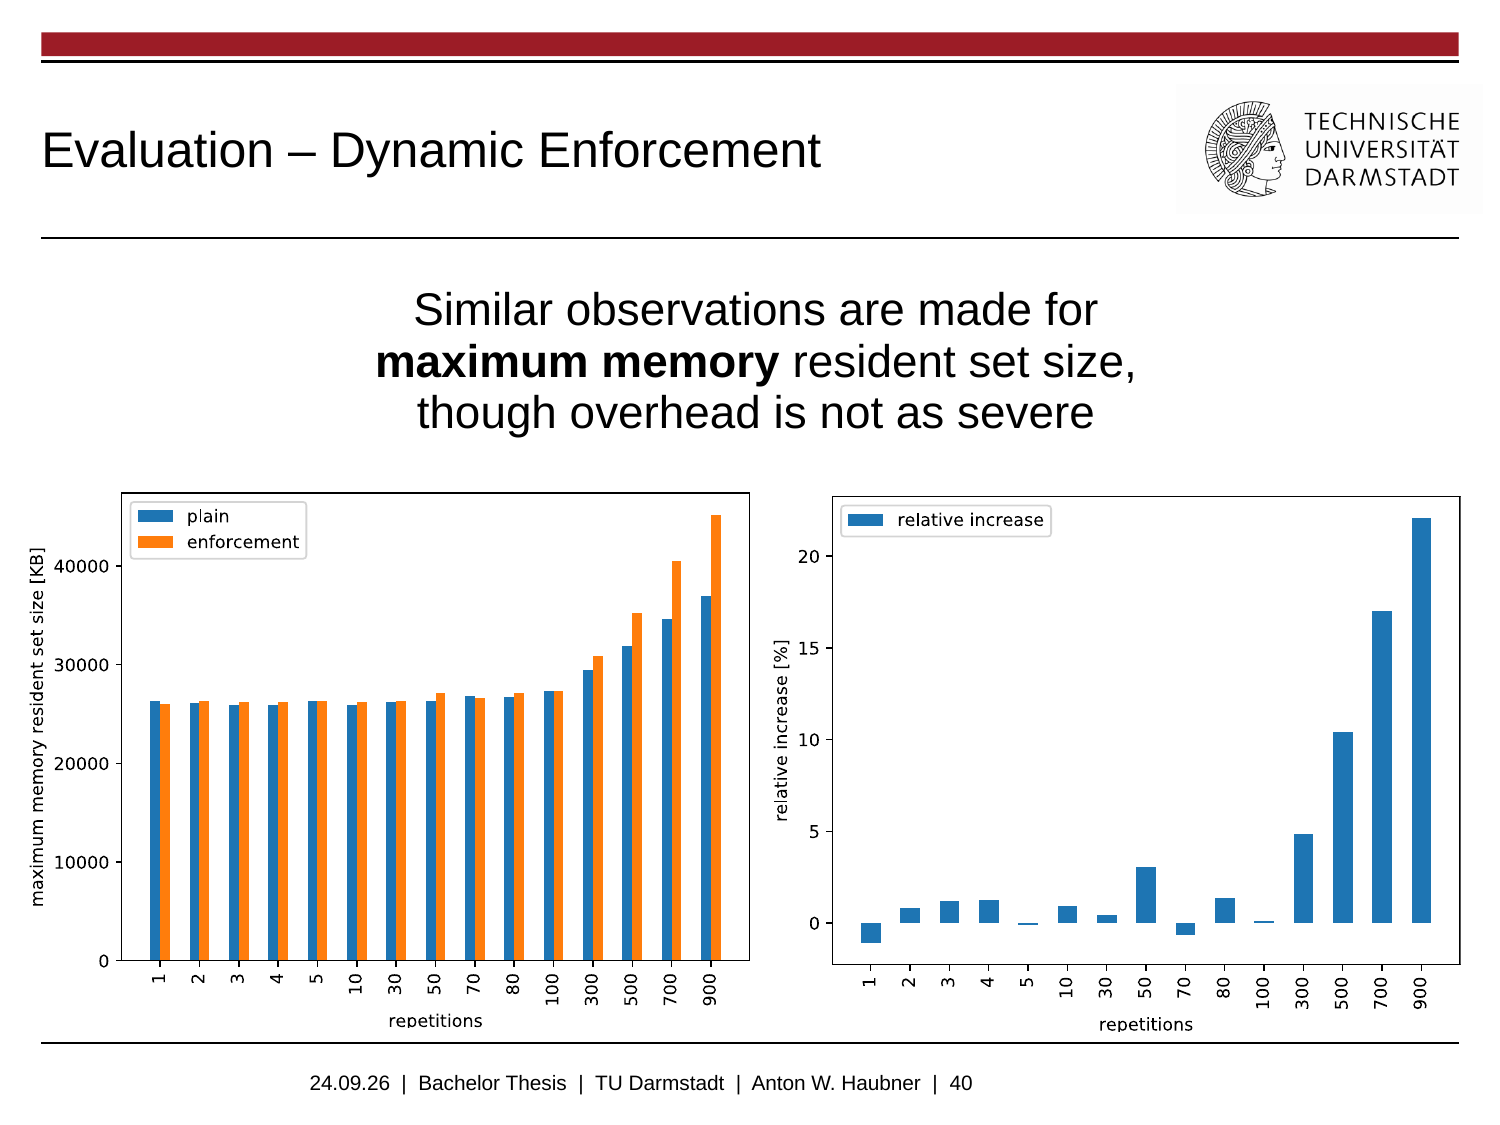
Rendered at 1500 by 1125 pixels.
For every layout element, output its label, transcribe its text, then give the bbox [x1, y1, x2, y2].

text_box Similar observations are made for maximum memory resident set size, though overhead is not as severe [360, 271, 1170, 451]
picture [29, 492, 751, 1028]
picture [773, 496, 1461, 1032]
title Evaluation – Dynamic Enforcement [41, 74, 1131, 225]
